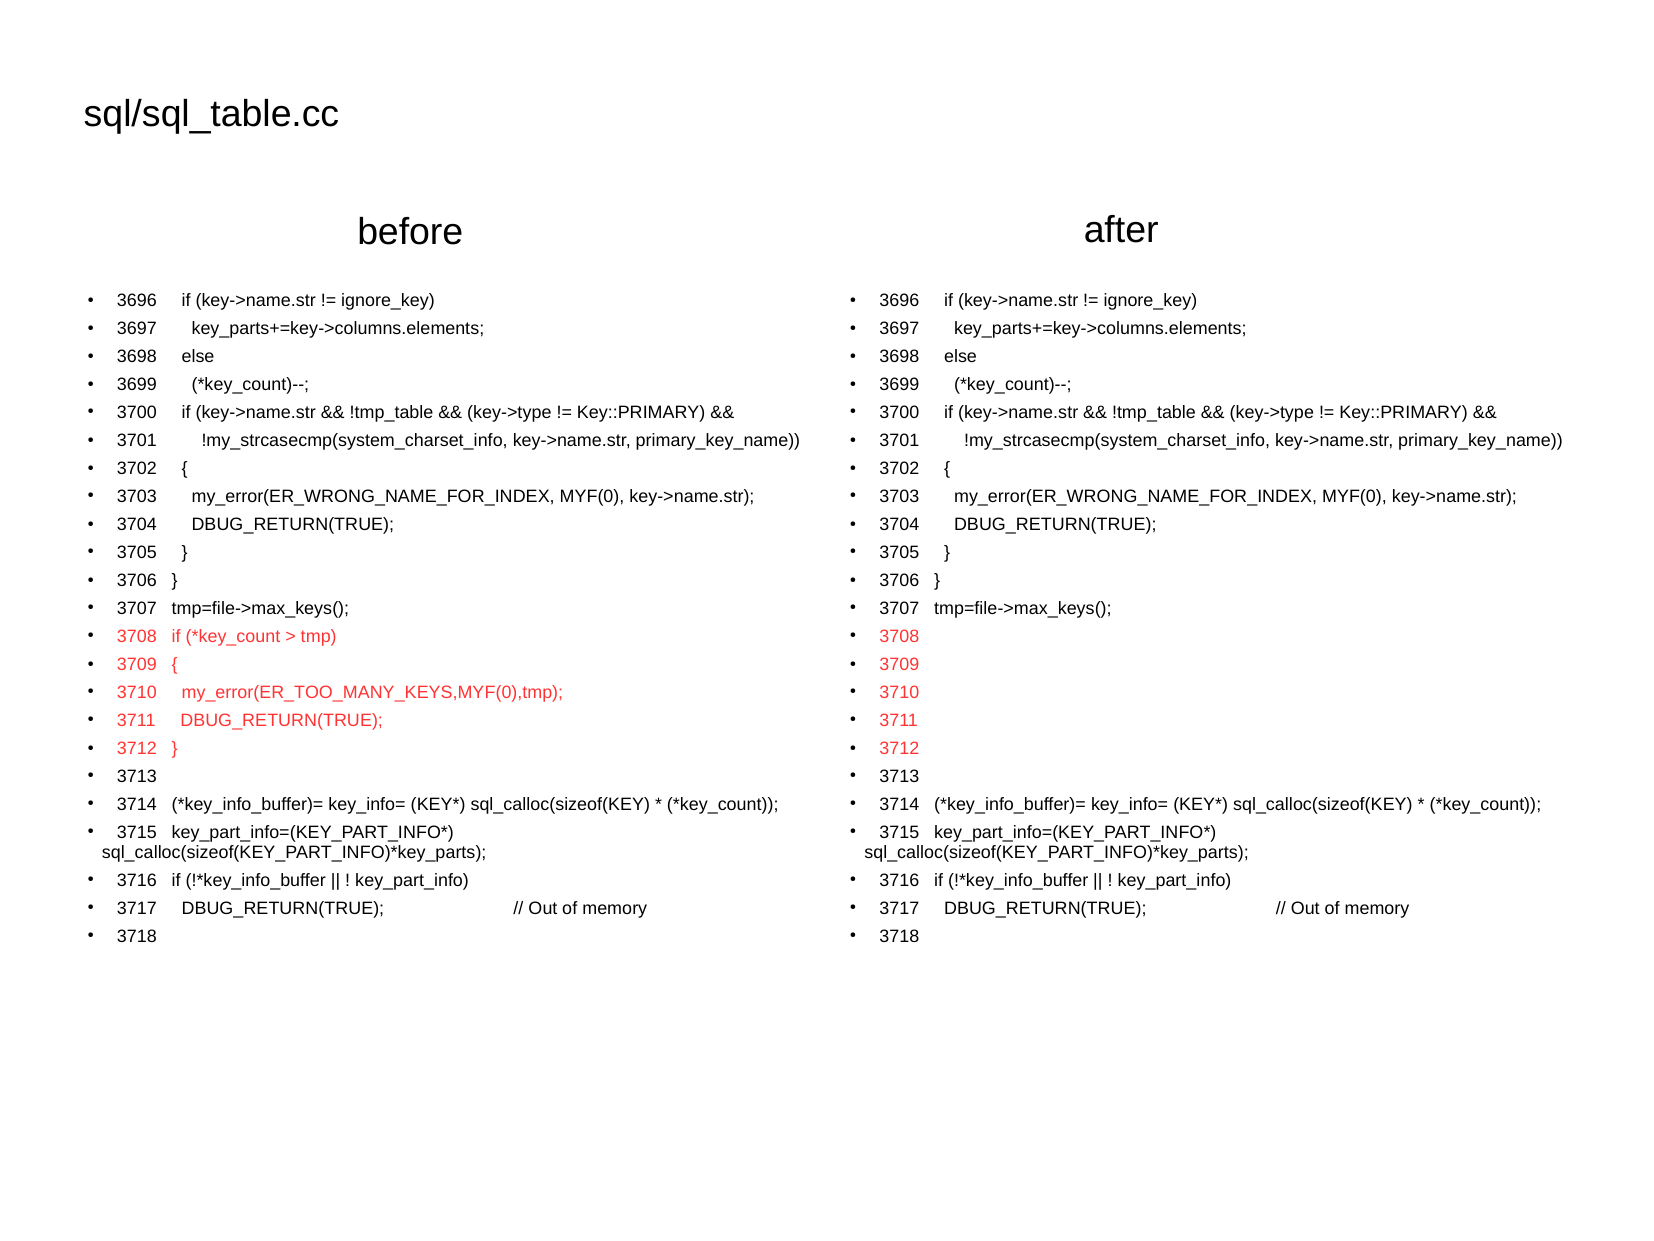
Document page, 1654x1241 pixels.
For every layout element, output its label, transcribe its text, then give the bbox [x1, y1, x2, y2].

text_box before [342, 202, 479, 260]
text_box after [1069, 200, 1174, 258]
list 3696 if (key->name.str != ignore_key) 3697 key_parts+=key->columns.elements; 3698 else 3699 (*key_count)--; 3700 if (key->name.str && !tmp_table && (key->type != Key::PRIMARY) && 3701 !my_strcasecmp(system_charset_info, key->name.str, primary_key_name)) 3702 { 3703 my_error(ER_WRONG_NAME_FOR_INDEX, MYF(0), key->name.str); 3704 DBUG_RETURN(TRUE); 3705 } 3706 } 3707 tmp=file->max_keys(); 3708 3709 3710 3711 3712 3713 3714 (*key_info_buffer)= key_info= (KEY*) sql_calloc(sizeof(KEY) * (*key_count)); 3715 key_part_info=(KEY_PART_INFO*) sql_calloc(sizeof(KEY_PART_INFO)*key_parts); 3716 if (!*key_info_buffer || ! key_part_info) 3717 DBUG_RETURN(TRUE); // Out of memory 3718 [845, 290, 1572, 1010]
text_box sql/sql_table.cc [68, 84, 356, 142]
list 3696 if (key->name.str != ignore_key) 3697 key_parts+=key->columns.elements; 3698 else 3699 (*key_count)--; 3700 if (key->name.str && !tmp_table && (key->type != Key::PRIMARY) && 3701 !my_strcasecmp(system_charset_info, key->name.str, primary_key_name)) 3702 { 3703 my_error(ER_WRONG_NAME_FOR_INDEX, MYF(0), key->name.str); 3704 DBUG_RETURN(TRUE); 3705 } 3706 } 3707 tmp=file->max_keys(); 3708 if (*key_count > tmp) 3709 { 3710 my_error(ER_TOO_MANY_KEYS,MYF(0),tmp); 3711 DBUG_RETURN(TRUE); 3712 } 3713 3714 (*key_info_buffer)= key_info= (KEY*) sql_calloc(sizeof(KEY) * (*key_count)); 3715 key_part_info=(KEY_PART_INFO*) sql_calloc(sizeof(KEY_PART_INFO)*key_parts); 3716 if (!*key_info_buffer || ! key_part_info) 3717 DBUG_RETURN(TRUE); // Out of memory 3718 [82, 290, 809, 1010]
